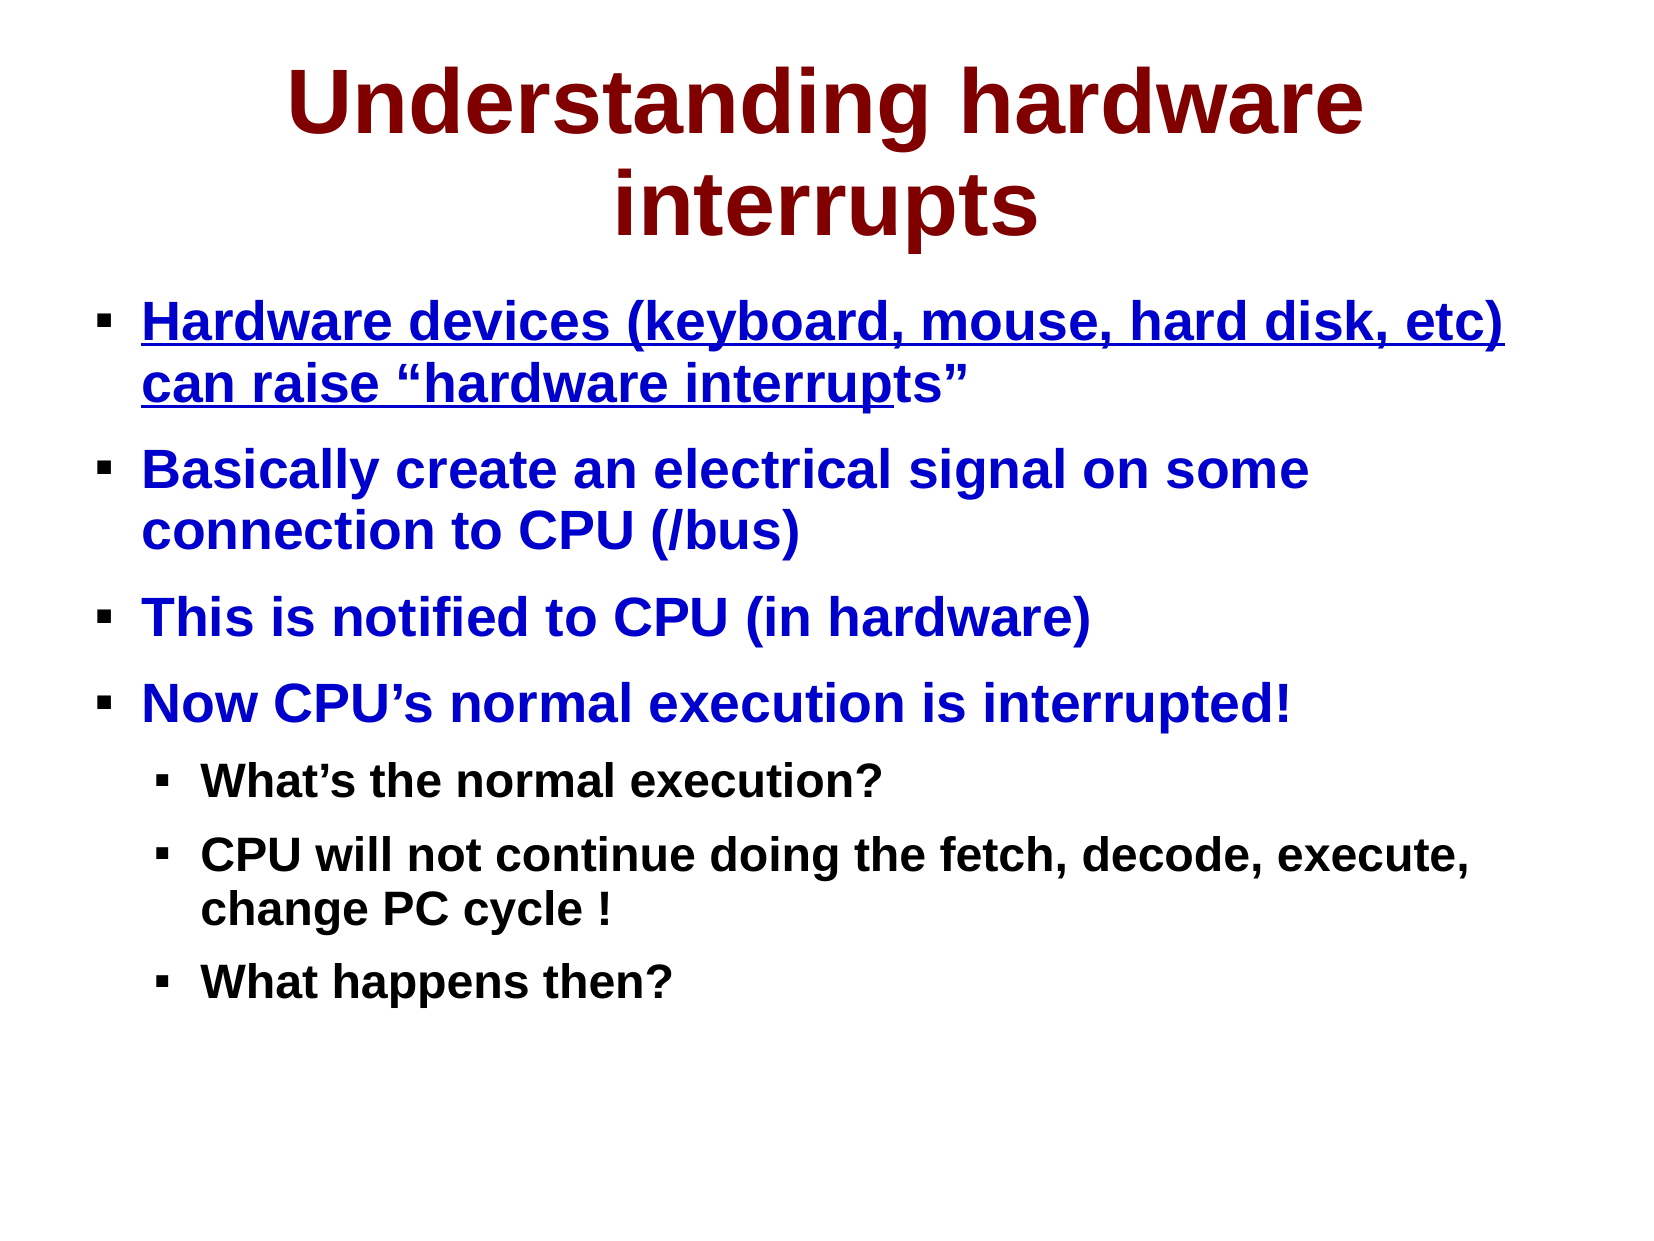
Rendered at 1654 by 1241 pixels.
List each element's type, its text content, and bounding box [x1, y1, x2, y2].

title Understanding hardware interrupts [82, 49, 1571, 257]
list Hardware devices (keyboard, mouse, hard disk, etc) can raise “hardware interrupts” Basically create an electrical signal on some connection to CPU (/bus) This is notified to CPU (in hardware) Now CPU’s normal execution is interrupted! What’s the normal execution? CPU will not continue doing the fetch, decode, execute, change PC cycle ! What happens then? [82, 290, 1571, 1010]
